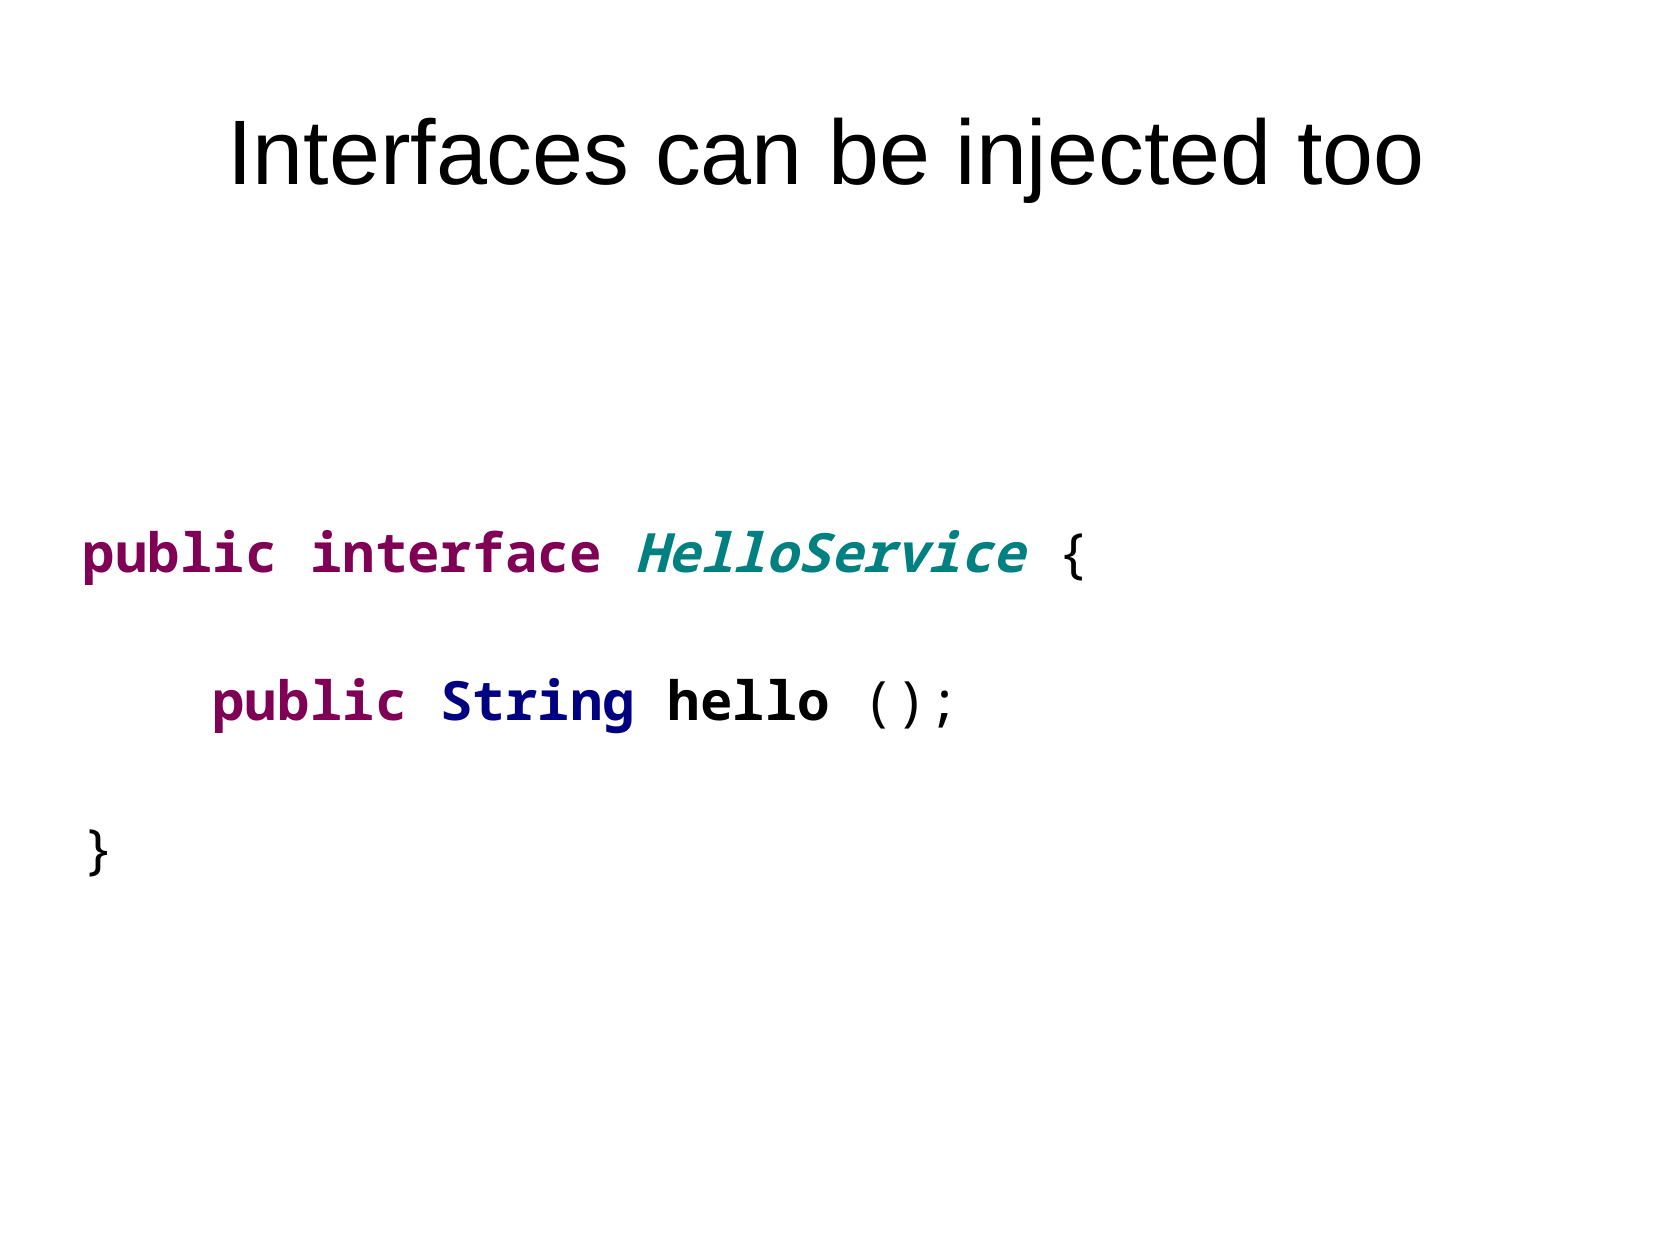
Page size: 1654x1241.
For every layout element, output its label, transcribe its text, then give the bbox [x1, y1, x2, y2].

title Interfaces can be injected too [82, 49, 1571, 257]
list public interface HelloService { public String hello (); } [82, 290, 1571, 1109]
